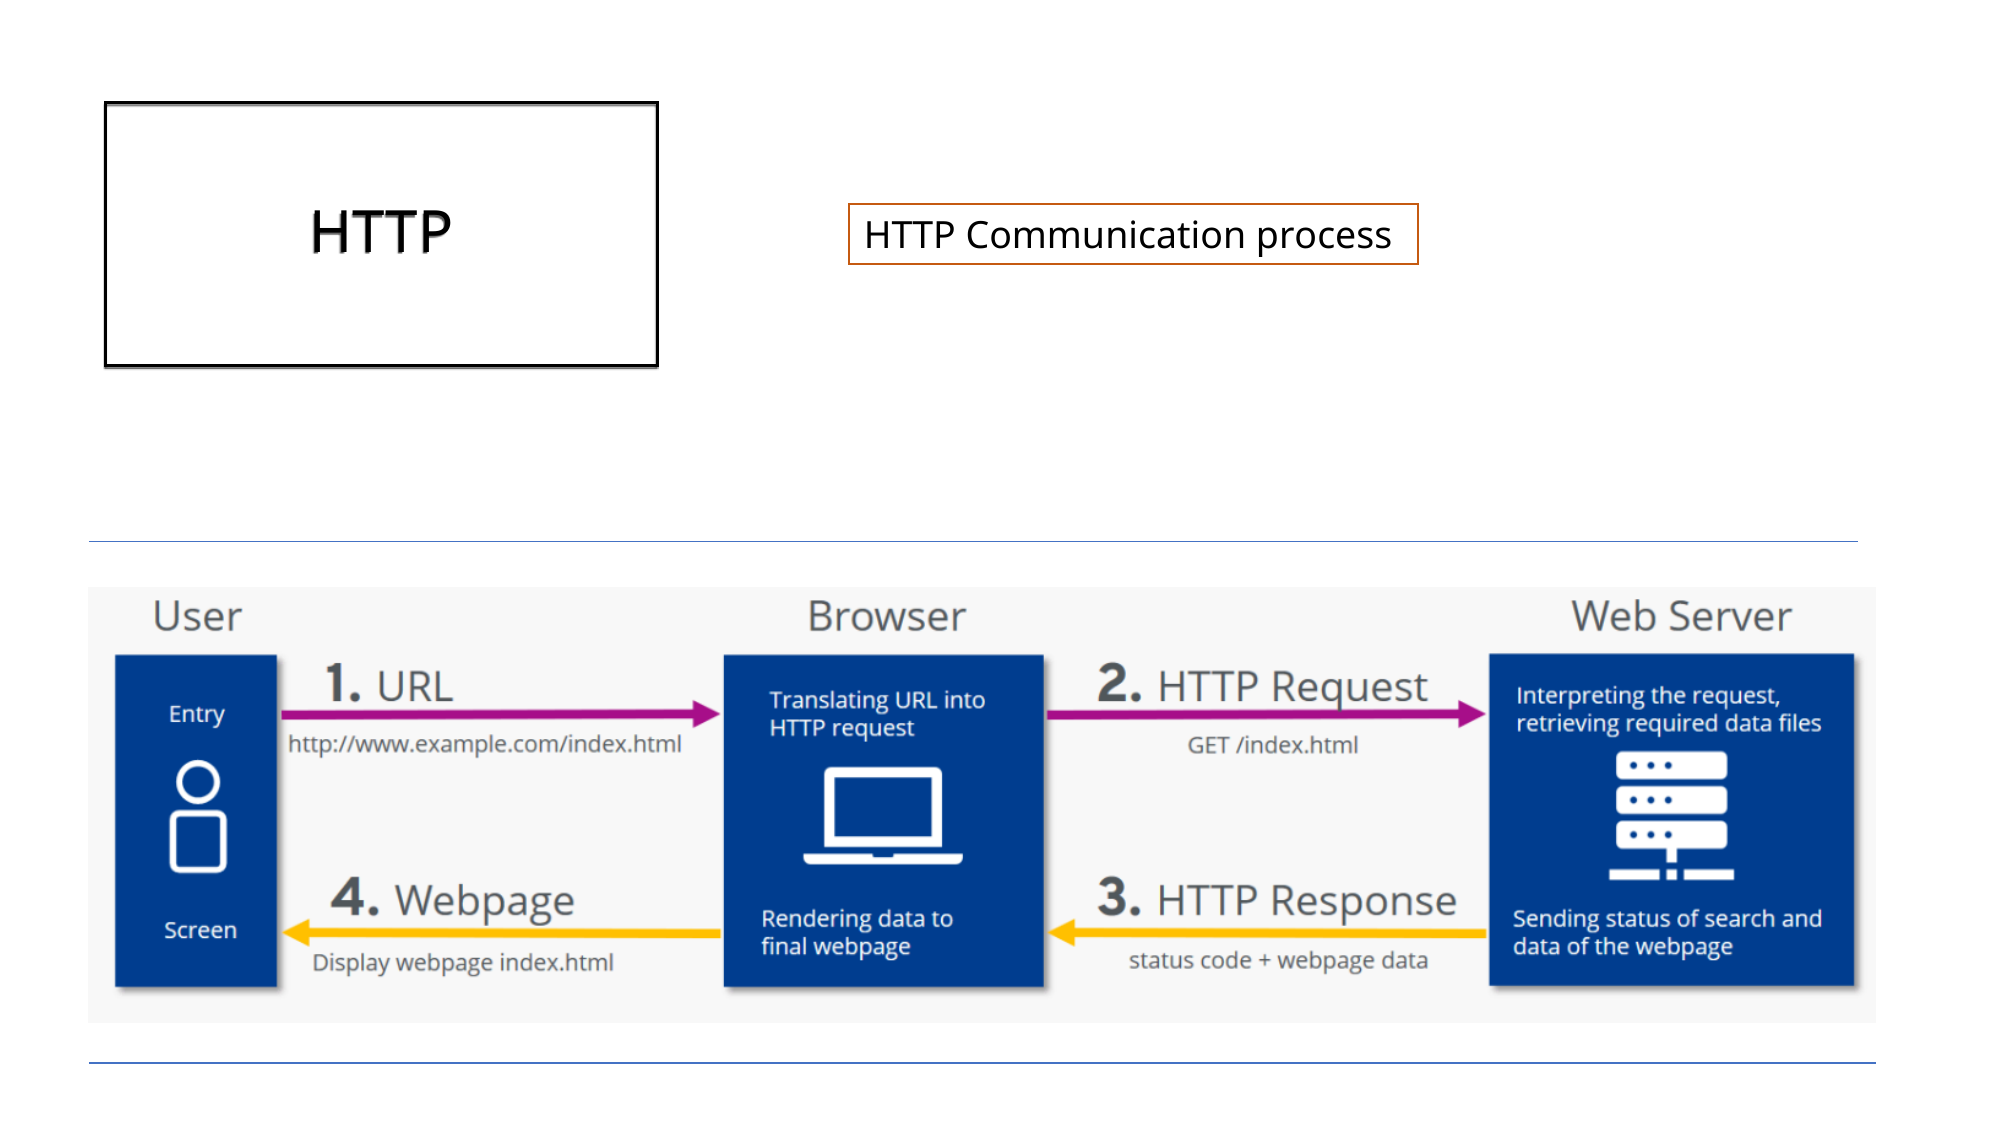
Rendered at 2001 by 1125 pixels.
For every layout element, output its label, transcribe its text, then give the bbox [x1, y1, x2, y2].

picture [88, 587, 1876, 1023]
text_box HTTP Communication process [849, 204, 1418, 264]
title HTTP [105, 102, 658, 366]
